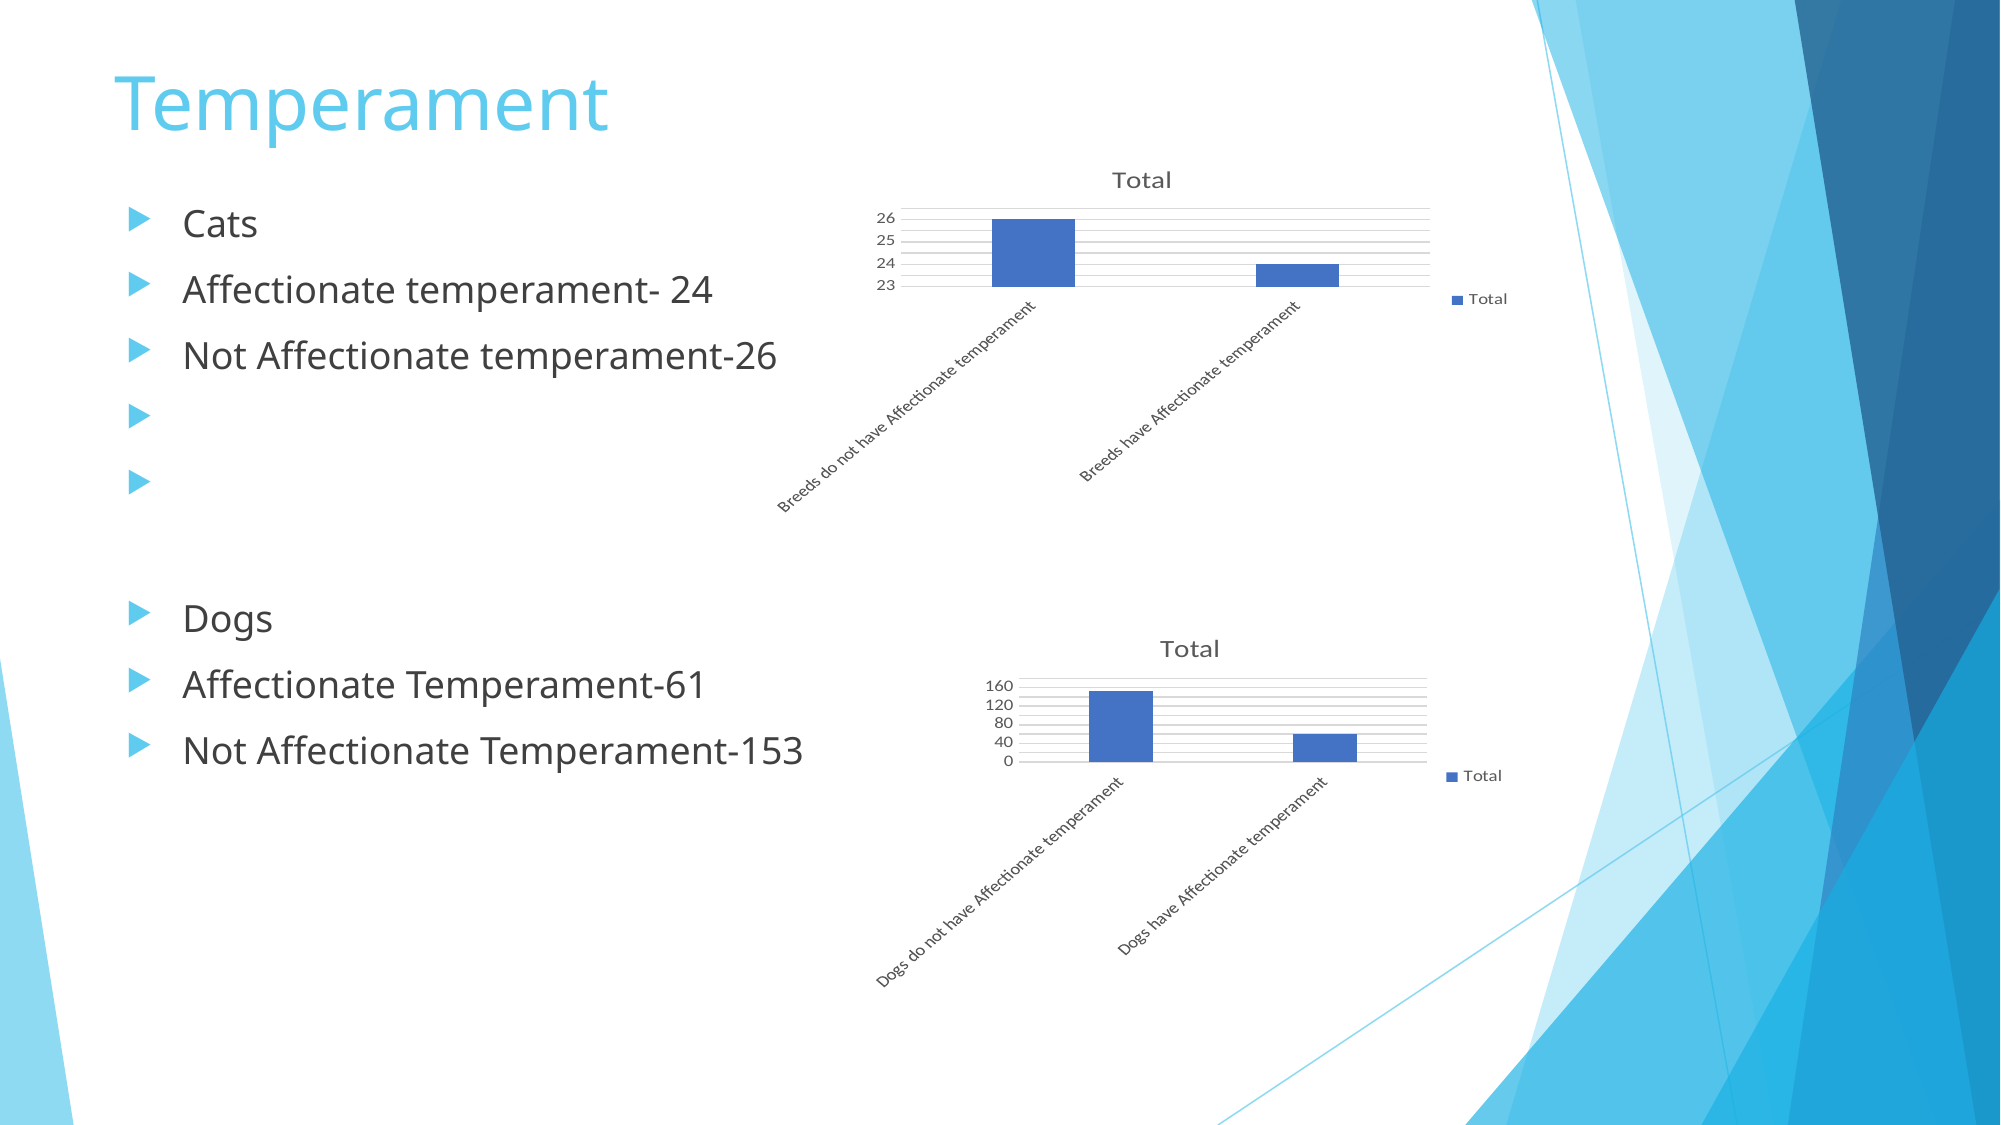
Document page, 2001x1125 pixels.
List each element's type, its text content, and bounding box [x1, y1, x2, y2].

chart [858, 618, 1522, 992]
chart [756, 151, 1527, 516]
list Cats Affectionate temperament- 24 Not Affectionate temperament-26 Dogs Affectionate Temperament-61 Not Affectionate Temperament-153 [111, 266, 1522, 992]
title Temperament [99, 48, 848, 266]
